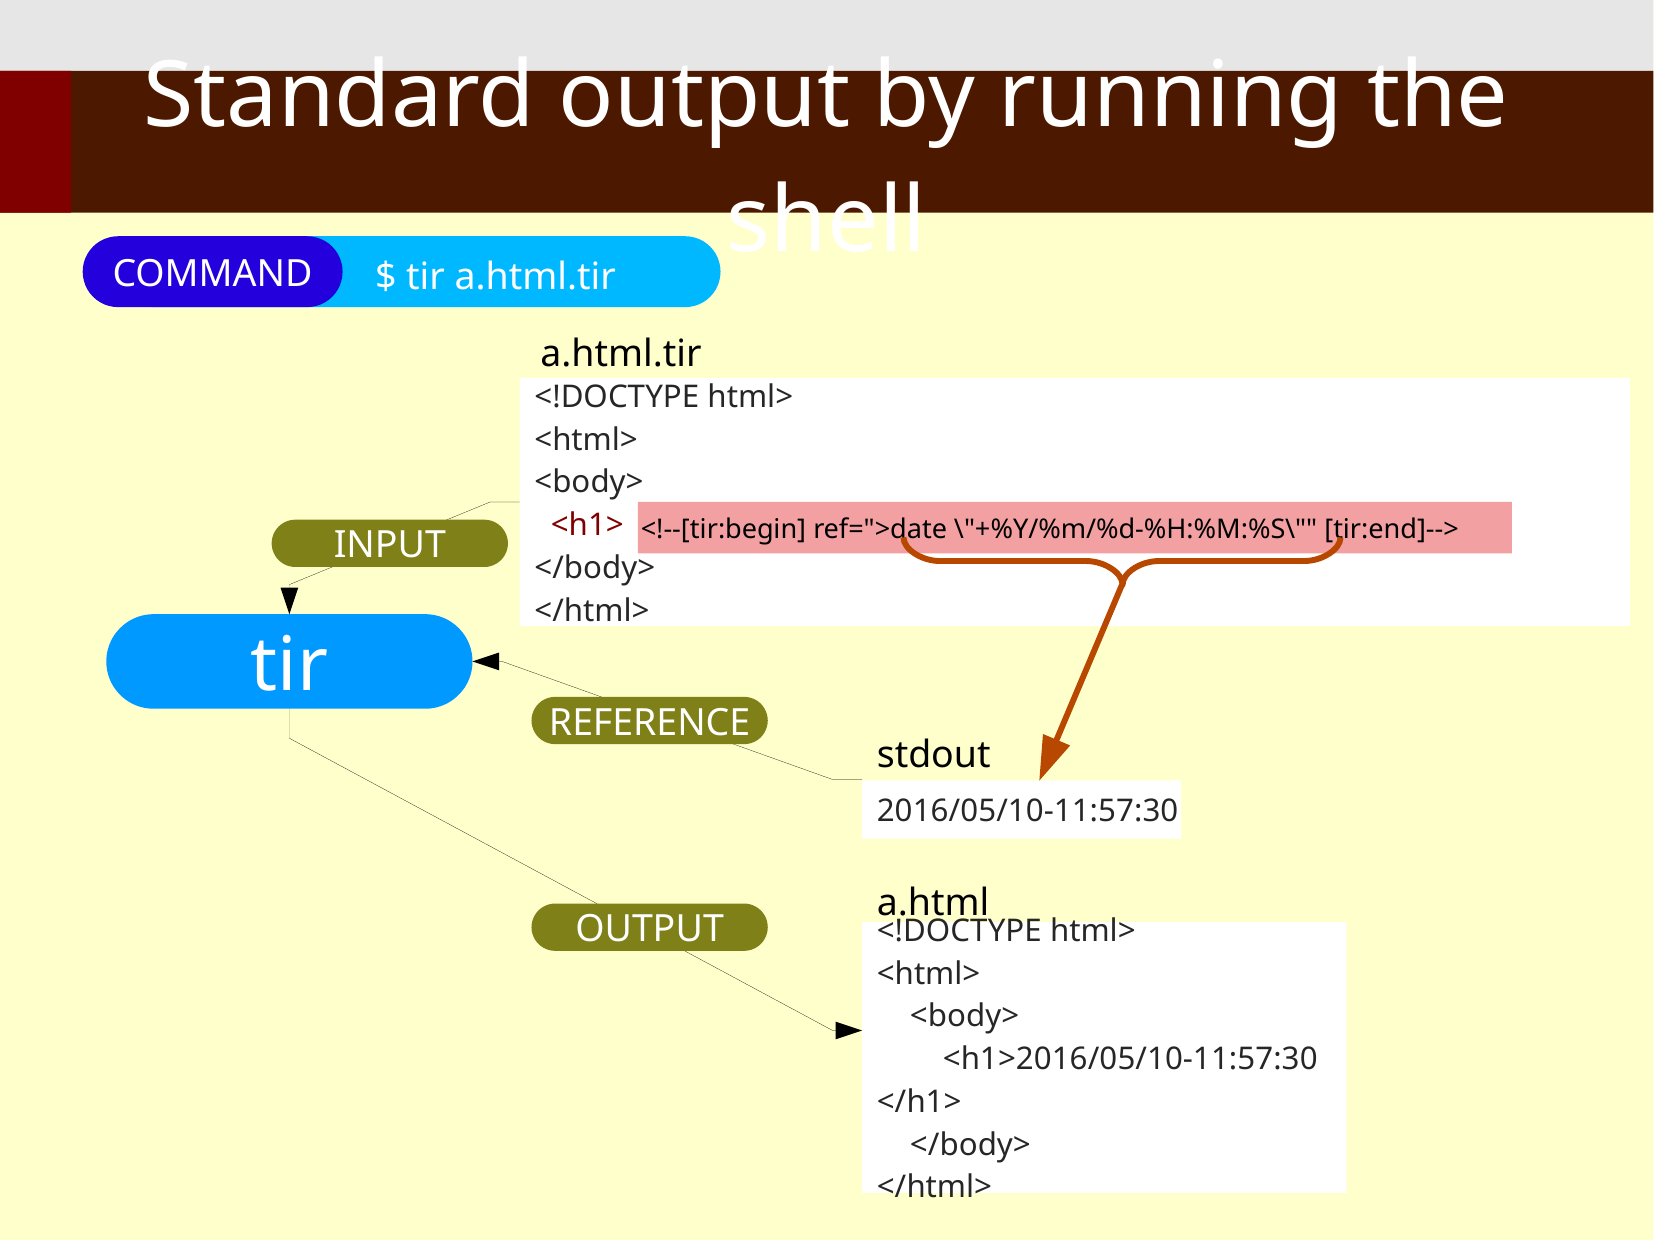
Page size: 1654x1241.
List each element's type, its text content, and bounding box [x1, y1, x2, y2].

text_box tir [106, 614, 473, 709]
text_box <!--[tir:begin] ref=">date \"+%Y/%m/%d-%H:%M:%S\"" [tir:end]--> [637, 501, 1512, 550]
text_box <!DOCTYPE html> <html> <body> <h1> </h1> </body> </html> [519, 377, 1630, 626]
text_box REFERENCE [531, 696, 768, 745]
text_box 2016/05/10-11:57:30 [862, 780, 1182, 839]
text_box stdout [862, 720, 1016, 781]
text_box <!DOCTYPE html> <html> <body> <h1> </h1> </body> </html> [925, 554, 1320, 574]
text_box $ tir a.html.tir [360, 242, 644, 303]
text_box [310, 236, 721, 308]
text_box OUTPUT [531, 903, 768, 951]
title Standard output by running the shell [82, 49, 1571, 257]
text_box a.html [862, 868, 1038, 974]
text_box INPUT [271, 519, 508, 567]
text_box a.html.tir [525, 318, 756, 377]
text_box COMMAND [82, 236, 343, 308]
text_box <!DOCTYPE html> <html> <body> <h1>2016/05/10-11:57:30 </h1> </body> </html> [862, 922, 1347, 1193]
